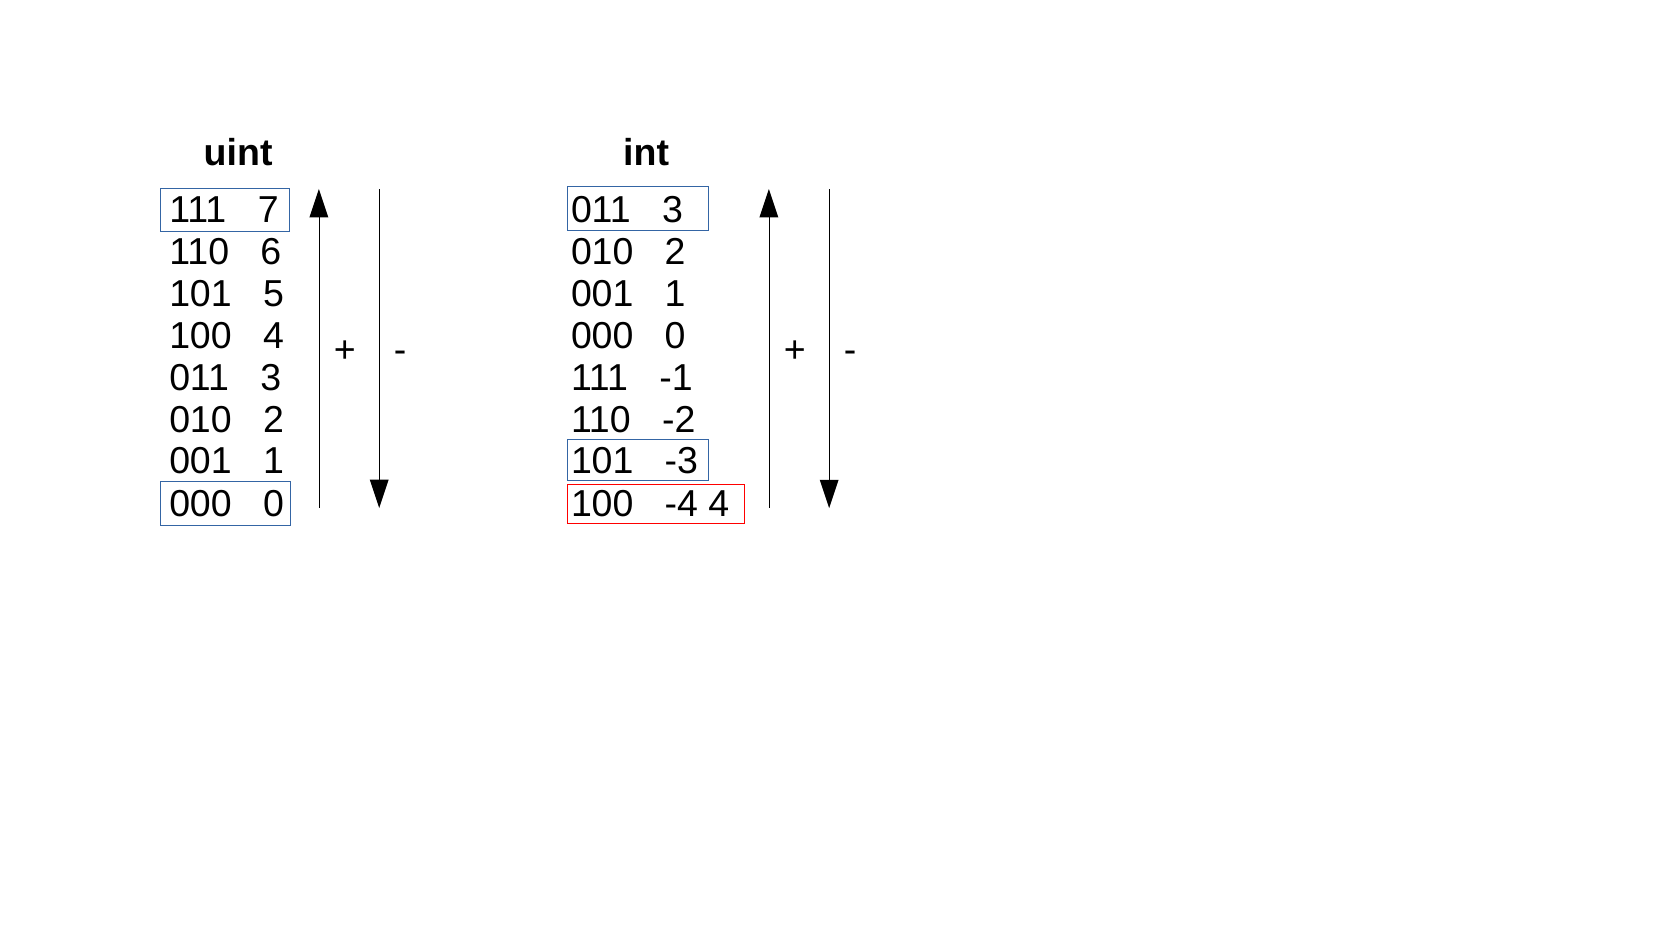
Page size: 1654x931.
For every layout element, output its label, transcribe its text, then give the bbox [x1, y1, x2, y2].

text_box + [318, 321, 370, 378]
text_box - [829, 321, 880, 379]
text_box 111 7 110 6 101 5 100 4 011 3 010 2 001 1 000 0 [154, 180, 343, 574]
text_box 011 3 010 2 001 1 000 0 111 -1 110 -2 101 -3 100 -4 4 [556, 180, 745, 532]
text_box uint [188, 124, 319, 181]
text_box 011 3 010 2 001 1 000 0 111 -1 110 -2 101 -3 100 -4 4 [568, 485, 744, 523]
text_box - [379, 321, 430, 379]
text_box int [608, 124, 739, 181]
text_box + [768, 321, 820, 379]
